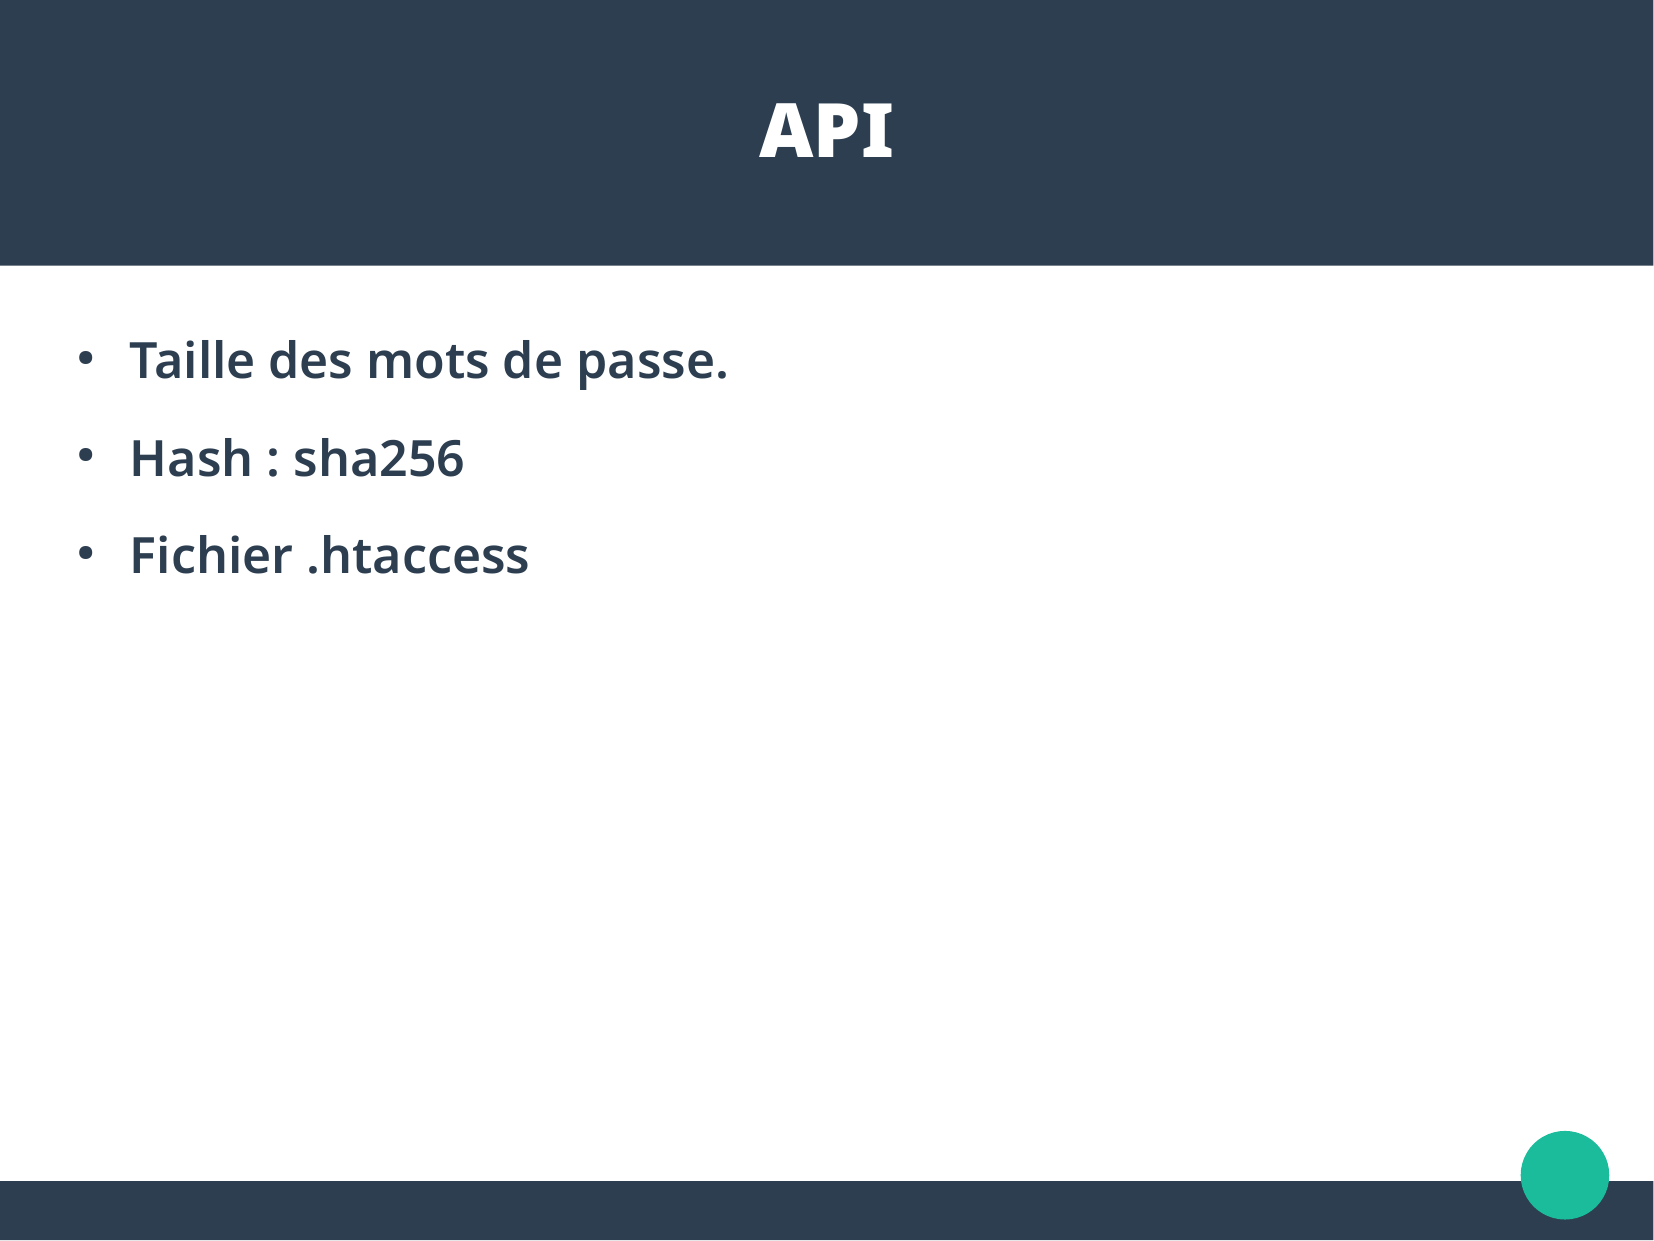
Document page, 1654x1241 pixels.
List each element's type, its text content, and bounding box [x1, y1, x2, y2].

title API [59, 49, 1595, 207]
list Taille des mots de passe. Hash : sha256 Fichier .htaccess [59, 324, 1595, 1152]
